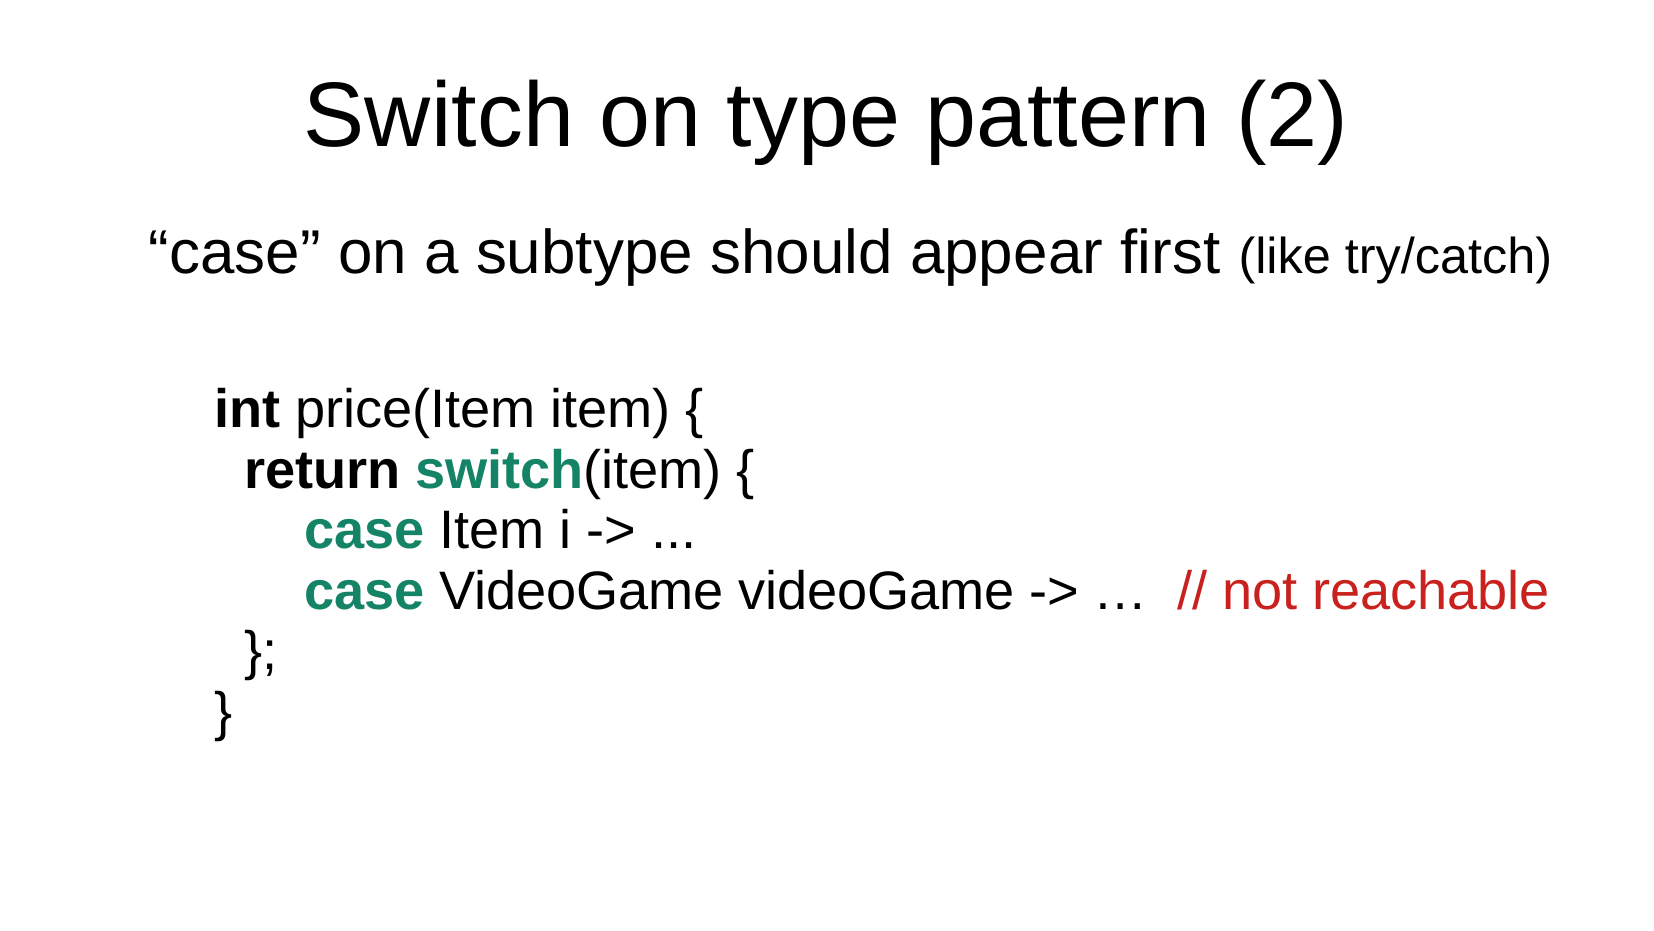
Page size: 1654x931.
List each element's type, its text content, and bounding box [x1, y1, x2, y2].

list “case” on a subtype should appear first (like try/catch) int price(Item item) { return switch(item) { case Item i -> ... case VideoGame videoGame -> … // not reachable }; } [82, 217, 1571, 758]
title Switch on type pattern (2) [82, 37, 1571, 193]
